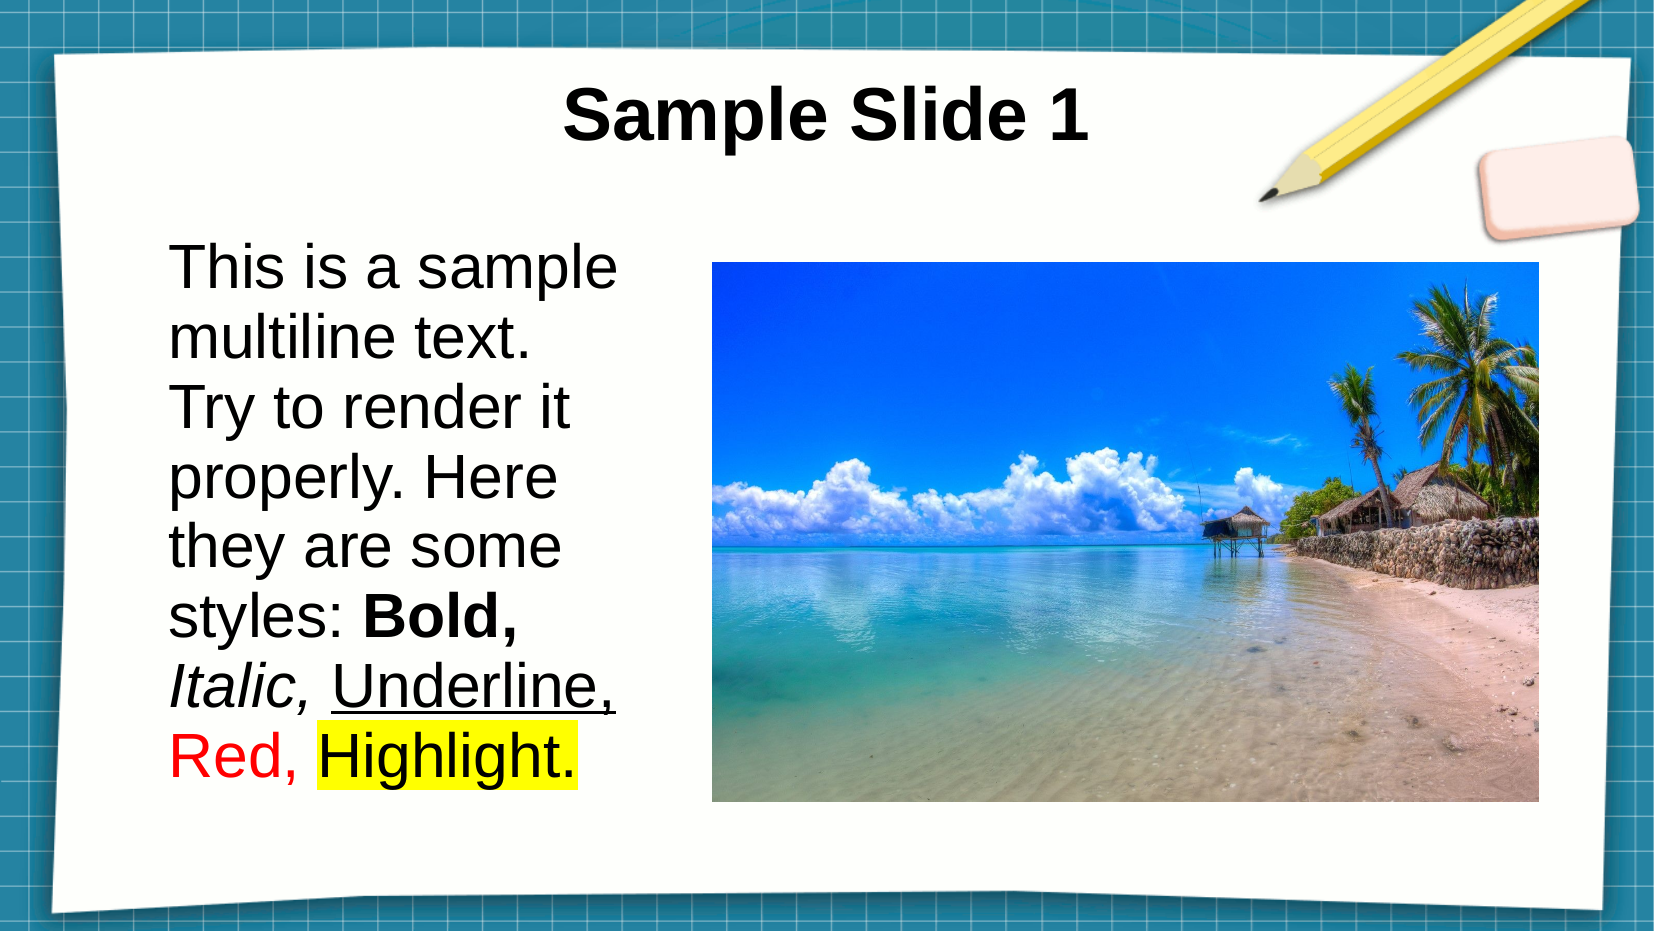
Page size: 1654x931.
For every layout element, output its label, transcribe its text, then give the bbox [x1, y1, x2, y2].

text_box This is a sample multiline text. Try to render it properly. Here they are some styles: Bold, Italic, Underline, Red, Highlight. [82, 225, 638, 784]
picture [0, 0, 1654, 931]
title Sample Slide 1 [82, 37, 1571, 193]
